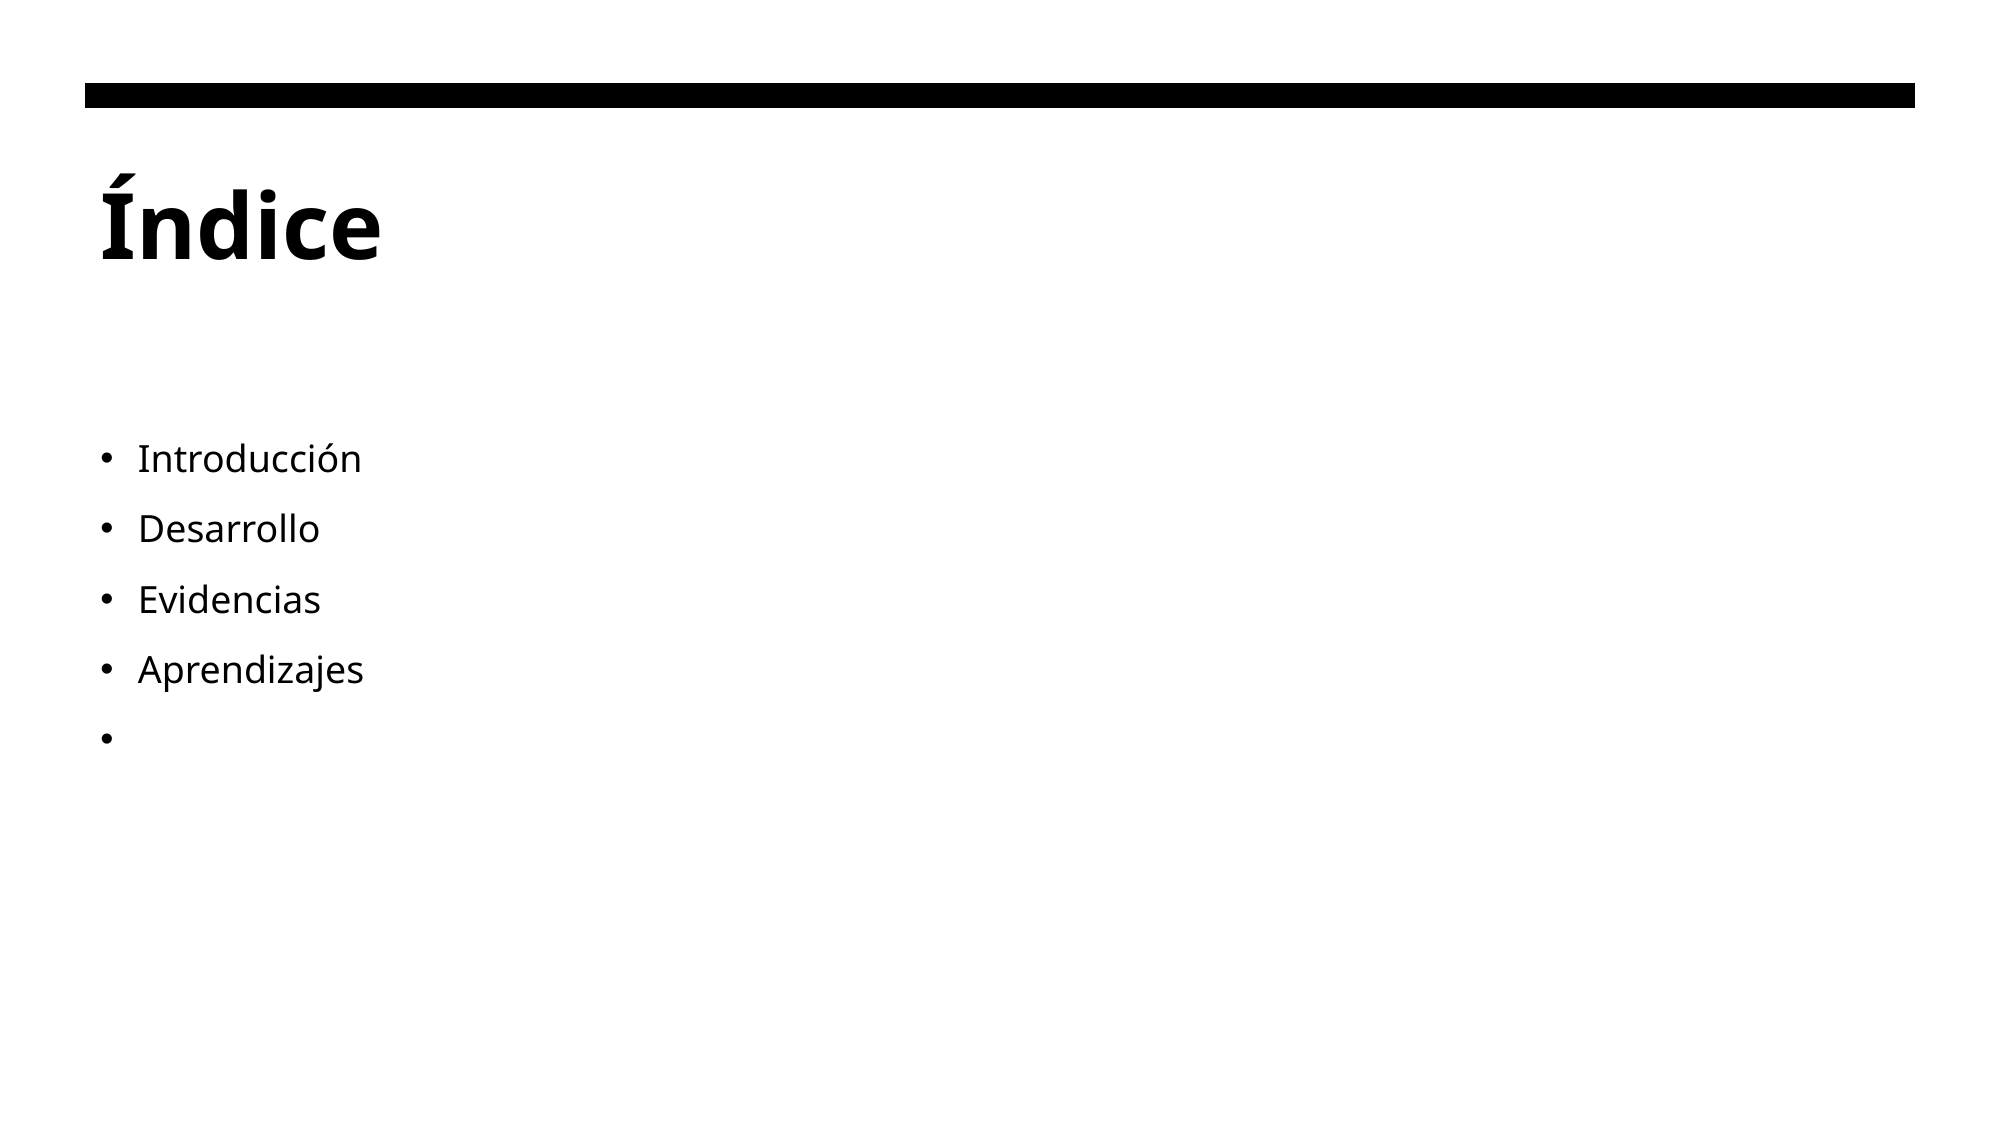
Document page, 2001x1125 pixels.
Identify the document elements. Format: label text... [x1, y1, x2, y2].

list Introducción Desarrollo Evidencias Aprendizajes [85, 423, 1916, 1042]
title Índice [85, 160, 1916, 401]
